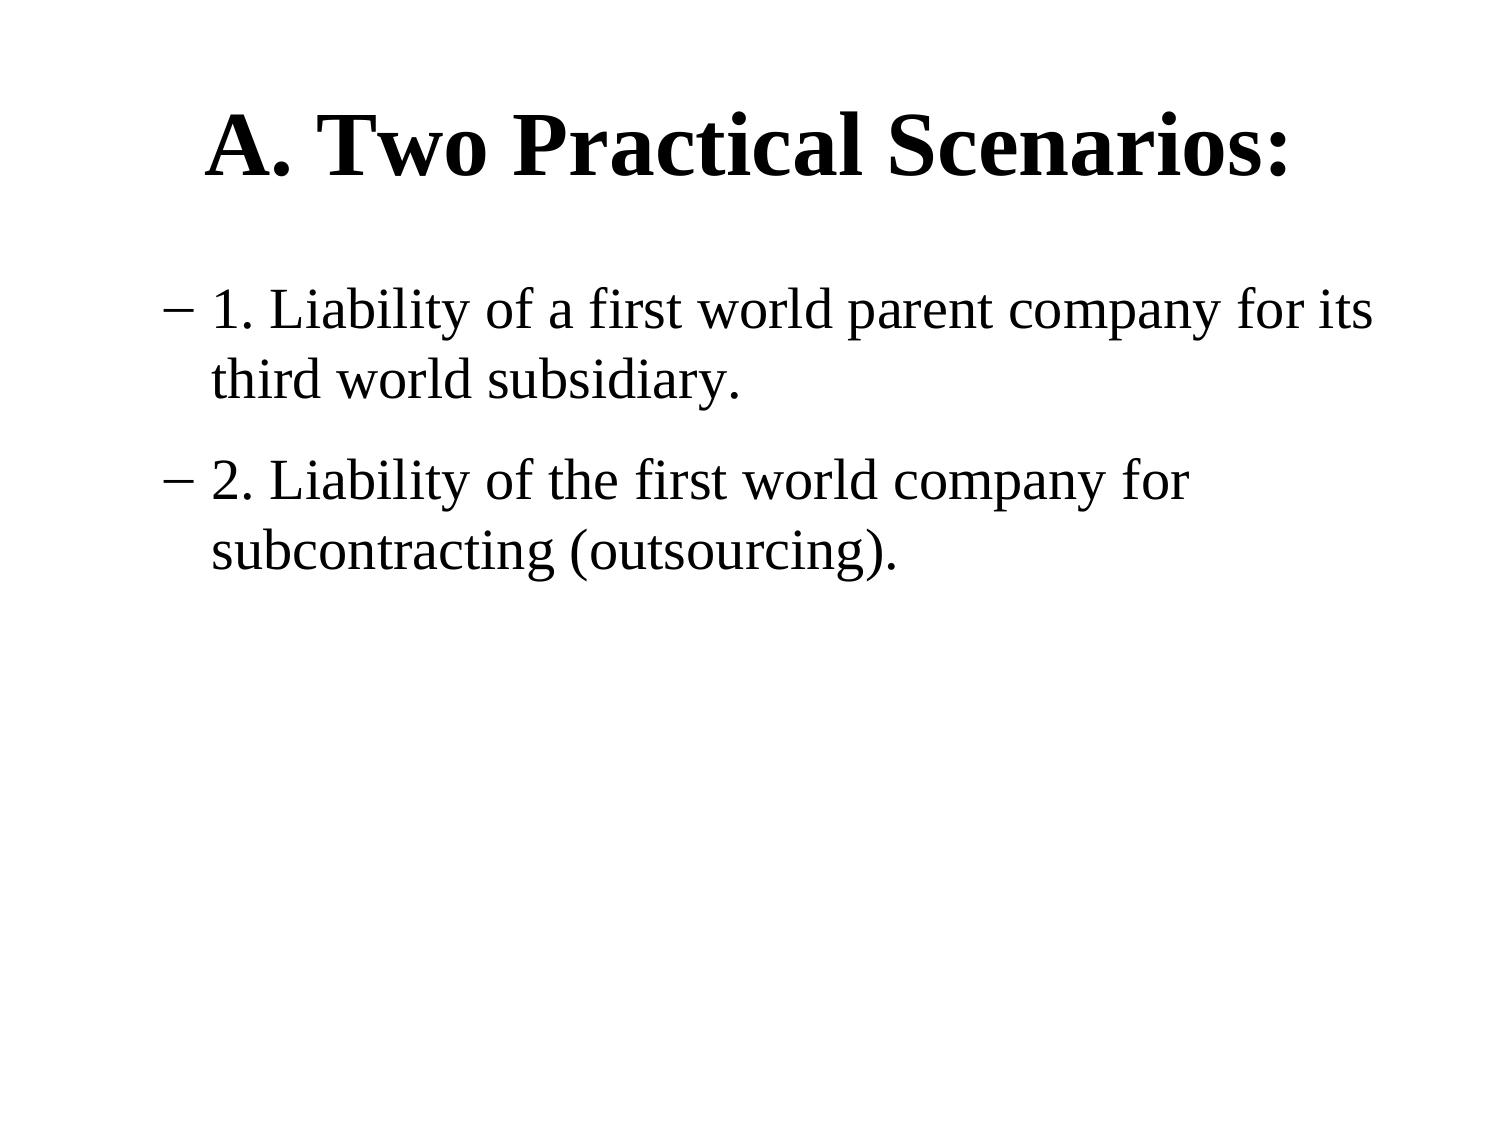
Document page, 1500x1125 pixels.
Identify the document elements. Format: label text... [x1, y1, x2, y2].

list 1. Liability of a first world parent company for its third world subsidiary. 2. Liability of the first world company for subcontracting (outsourcing). [75, 262, 1426, 1005]
title A. Two Practical Scenarios: [75, 45, 1426, 233]
